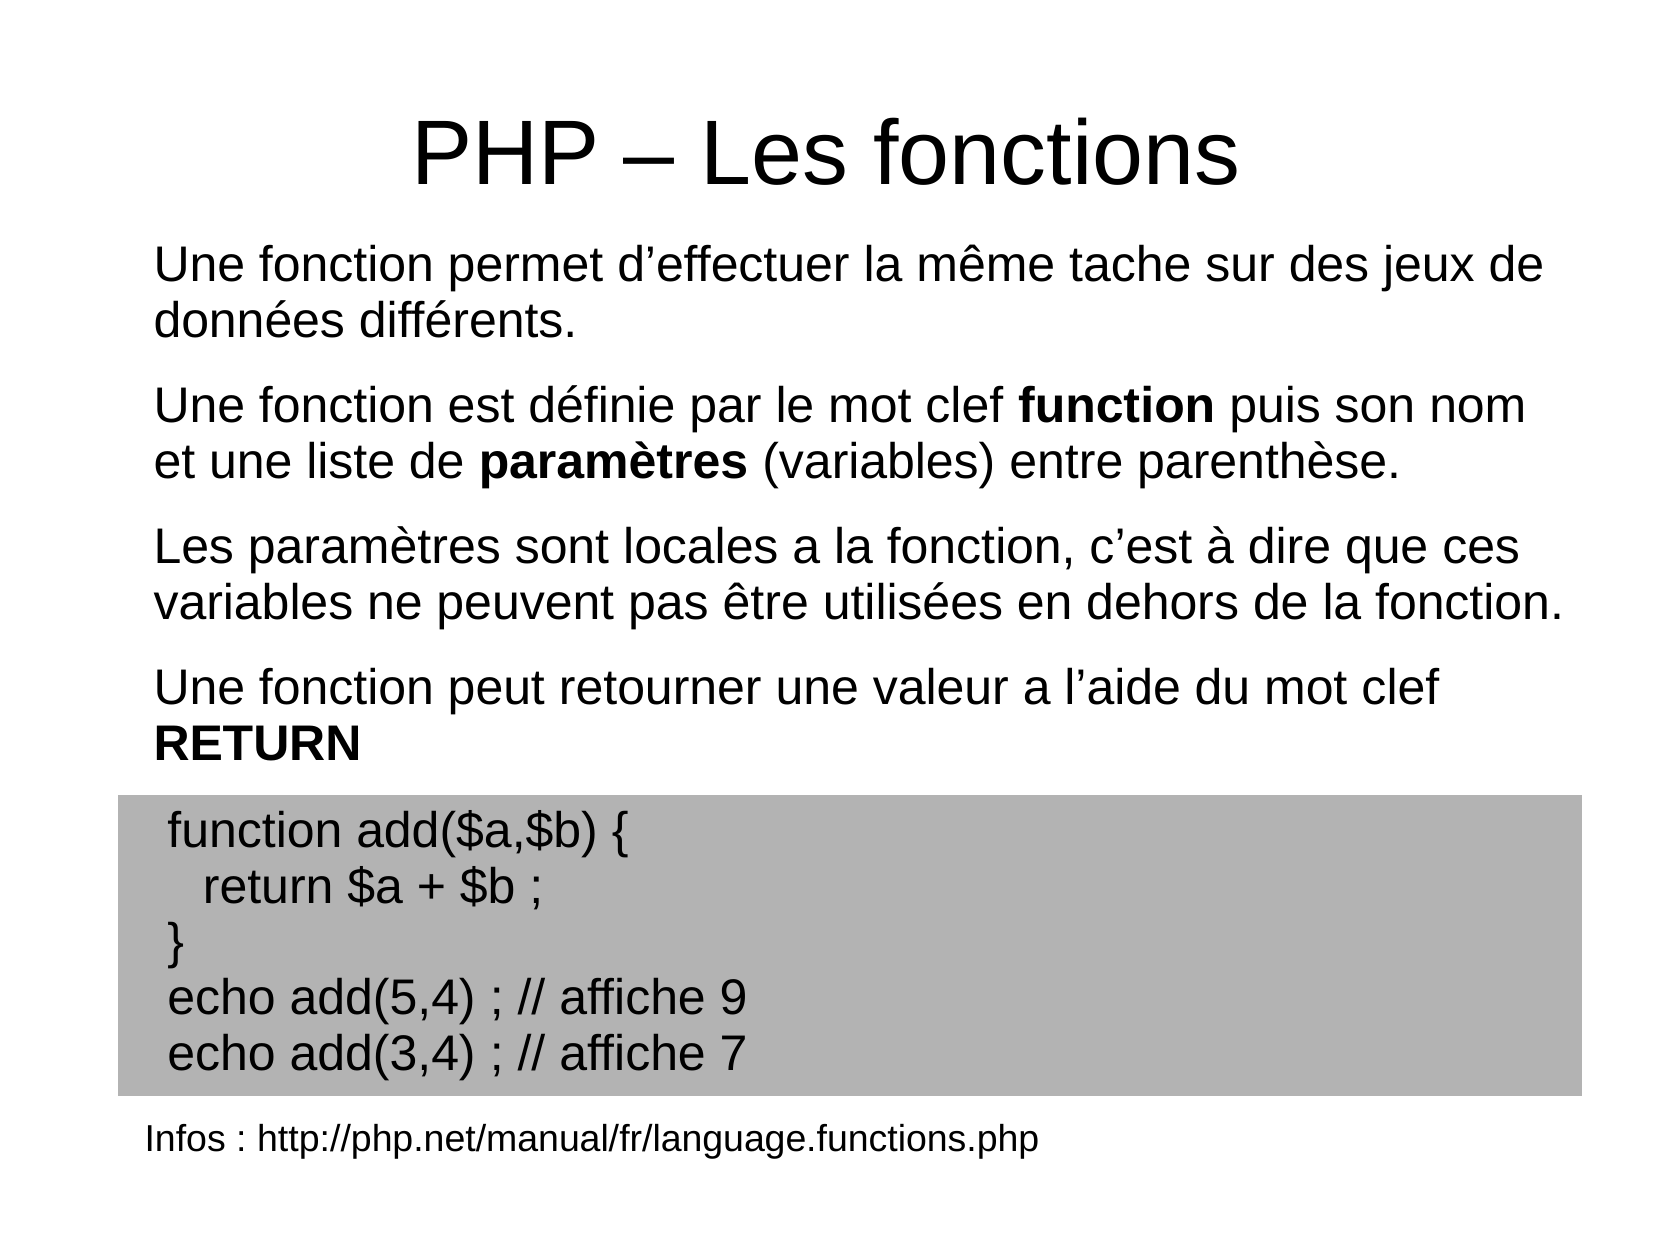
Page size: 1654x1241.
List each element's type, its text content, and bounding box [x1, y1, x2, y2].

list Une fonction permet d’effectuer la même tache sur des jeux de données différents. Une fonction est définie par le mot clef function puis son nom et une liste de paramètres (variables) entre parenthèse. Les paramètres sont locales a la fonction, c’est à dire que ces variables ne peuvent pas être utilisées en dehors de la fonction. Une fonction peut retourner une valeur a l’aide du mot clef RETURN [82, 236, 1571, 1010]
table_header function add($a,$b) { return $a + $b ; } echo add(5,4) ; // affiche 9 echo add(3,4) ; // affiche 7 [118, 795, 1582, 1096]
title PHP – Les fonctions [82, 49, 1571, 236]
text_box Infos : http://php.net/manual/fr/language.functions.php [129, 1110, 1571, 1168]
